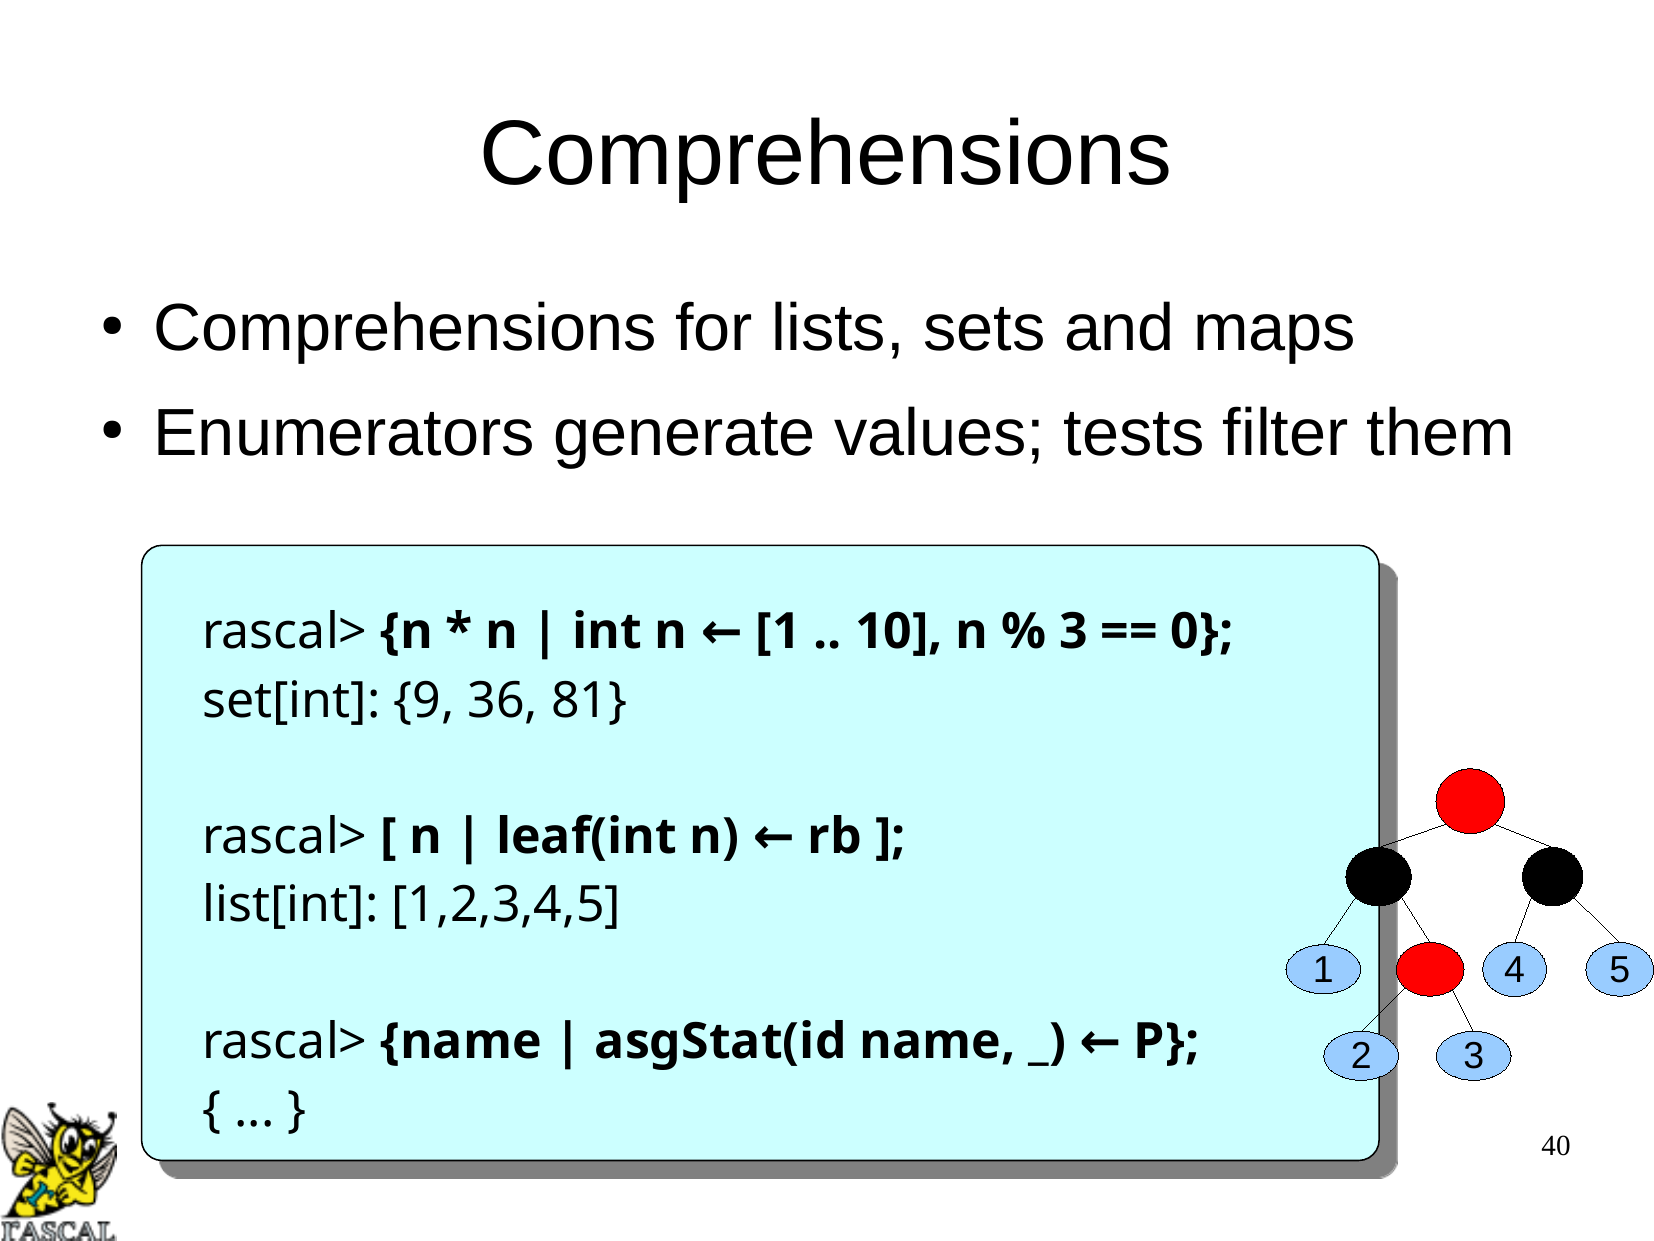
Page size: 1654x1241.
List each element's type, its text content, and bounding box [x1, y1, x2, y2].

text_box [141, 545, 1412, 1161]
list Comprehensions for lists, sets and maps Enumerators generate values; tests filter them [82, 290, 1571, 1109]
title Comprehensions [82, 49, 1571, 257]
text_box [1522, 847, 1583, 906]
text_box [1435, 768, 1505, 834]
text_box 2 [1323, 1031, 1399, 1081]
text_box rascal> {n * n | int n ← [1 .. 10], n % 3 == 0}; set[int]: {9, 36, 81} rascal> [ n | leaf(int n) ← rb ]; list[int]: [1,2,3,4,5] rascal> {name | asgStat(id name, _) ← P}; { ... } [187, 587, 1377, 1241]
text_box 4 [1482, 942, 1547, 997]
text_box 3 [1436, 1031, 1512, 1081]
text_box [1396, 942, 1465, 997]
text_box 1 [1285, 944, 1361, 994]
text_box 5 [1585, 942, 1654, 997]
picture [0, 1102, 117, 1241]
